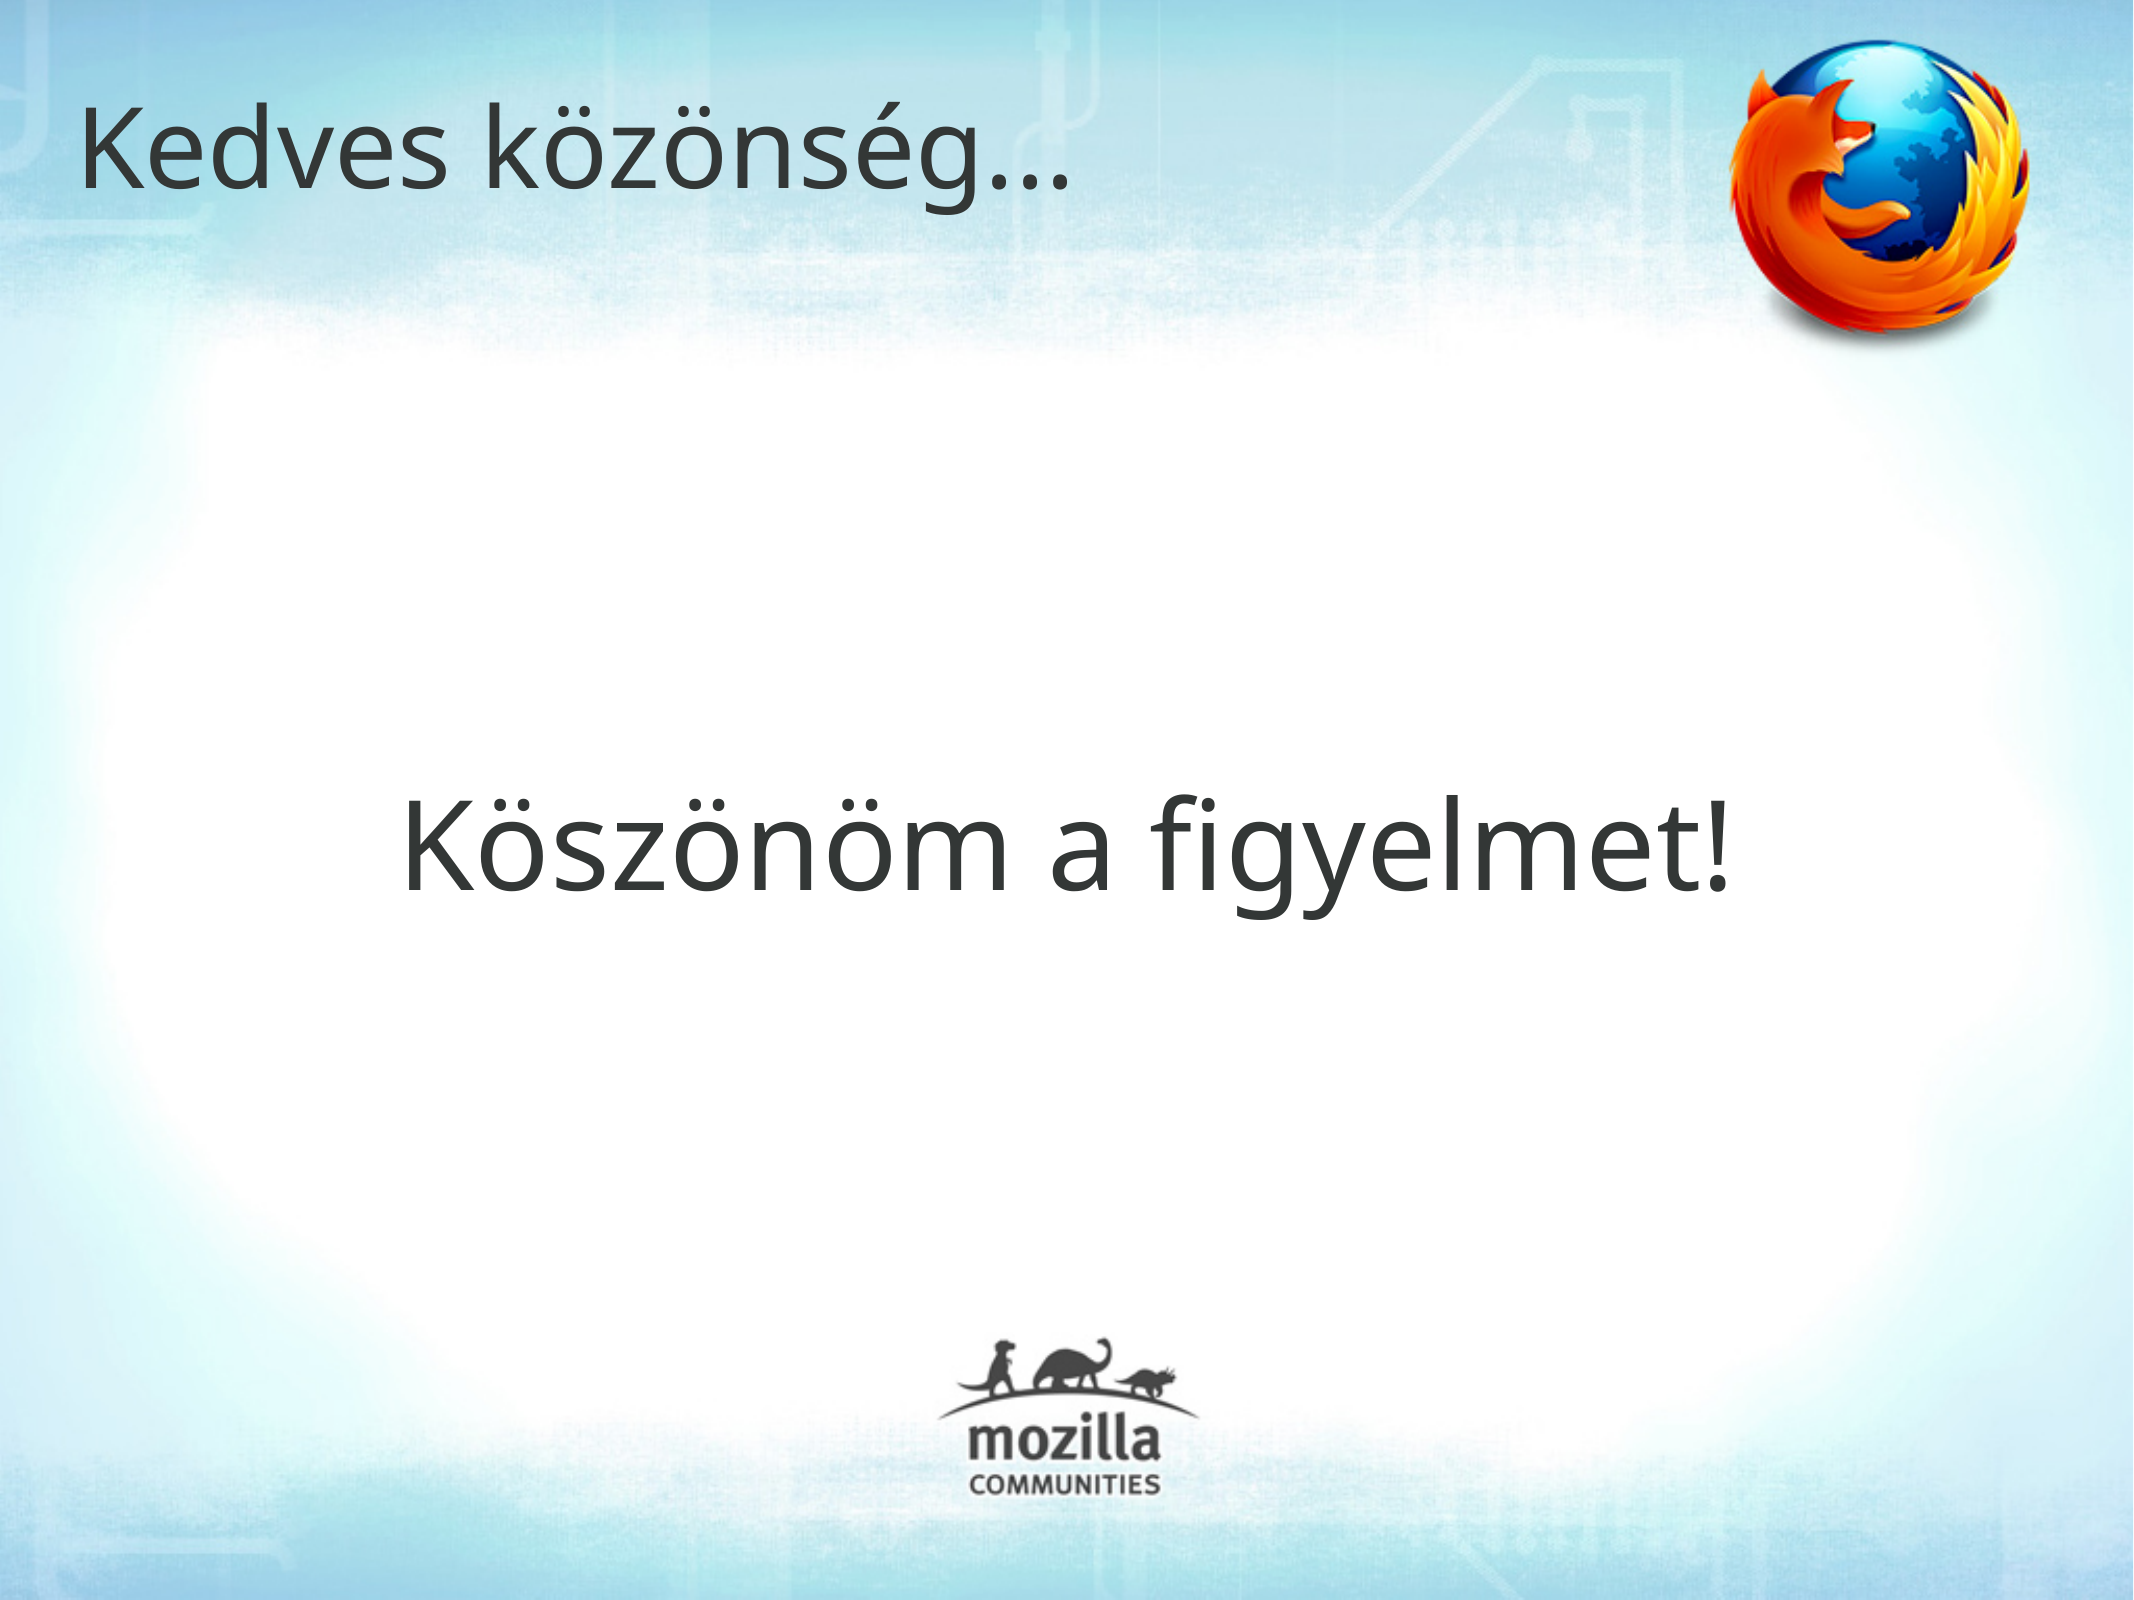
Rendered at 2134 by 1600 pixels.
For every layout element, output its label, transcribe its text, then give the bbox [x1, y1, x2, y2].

title Kedves közönség... [66, 0, 1667, 288]
picture [0, 0, 2134, 1600]
list Köszönöm a figyelmet! [66, 312, 2067, 1369]
